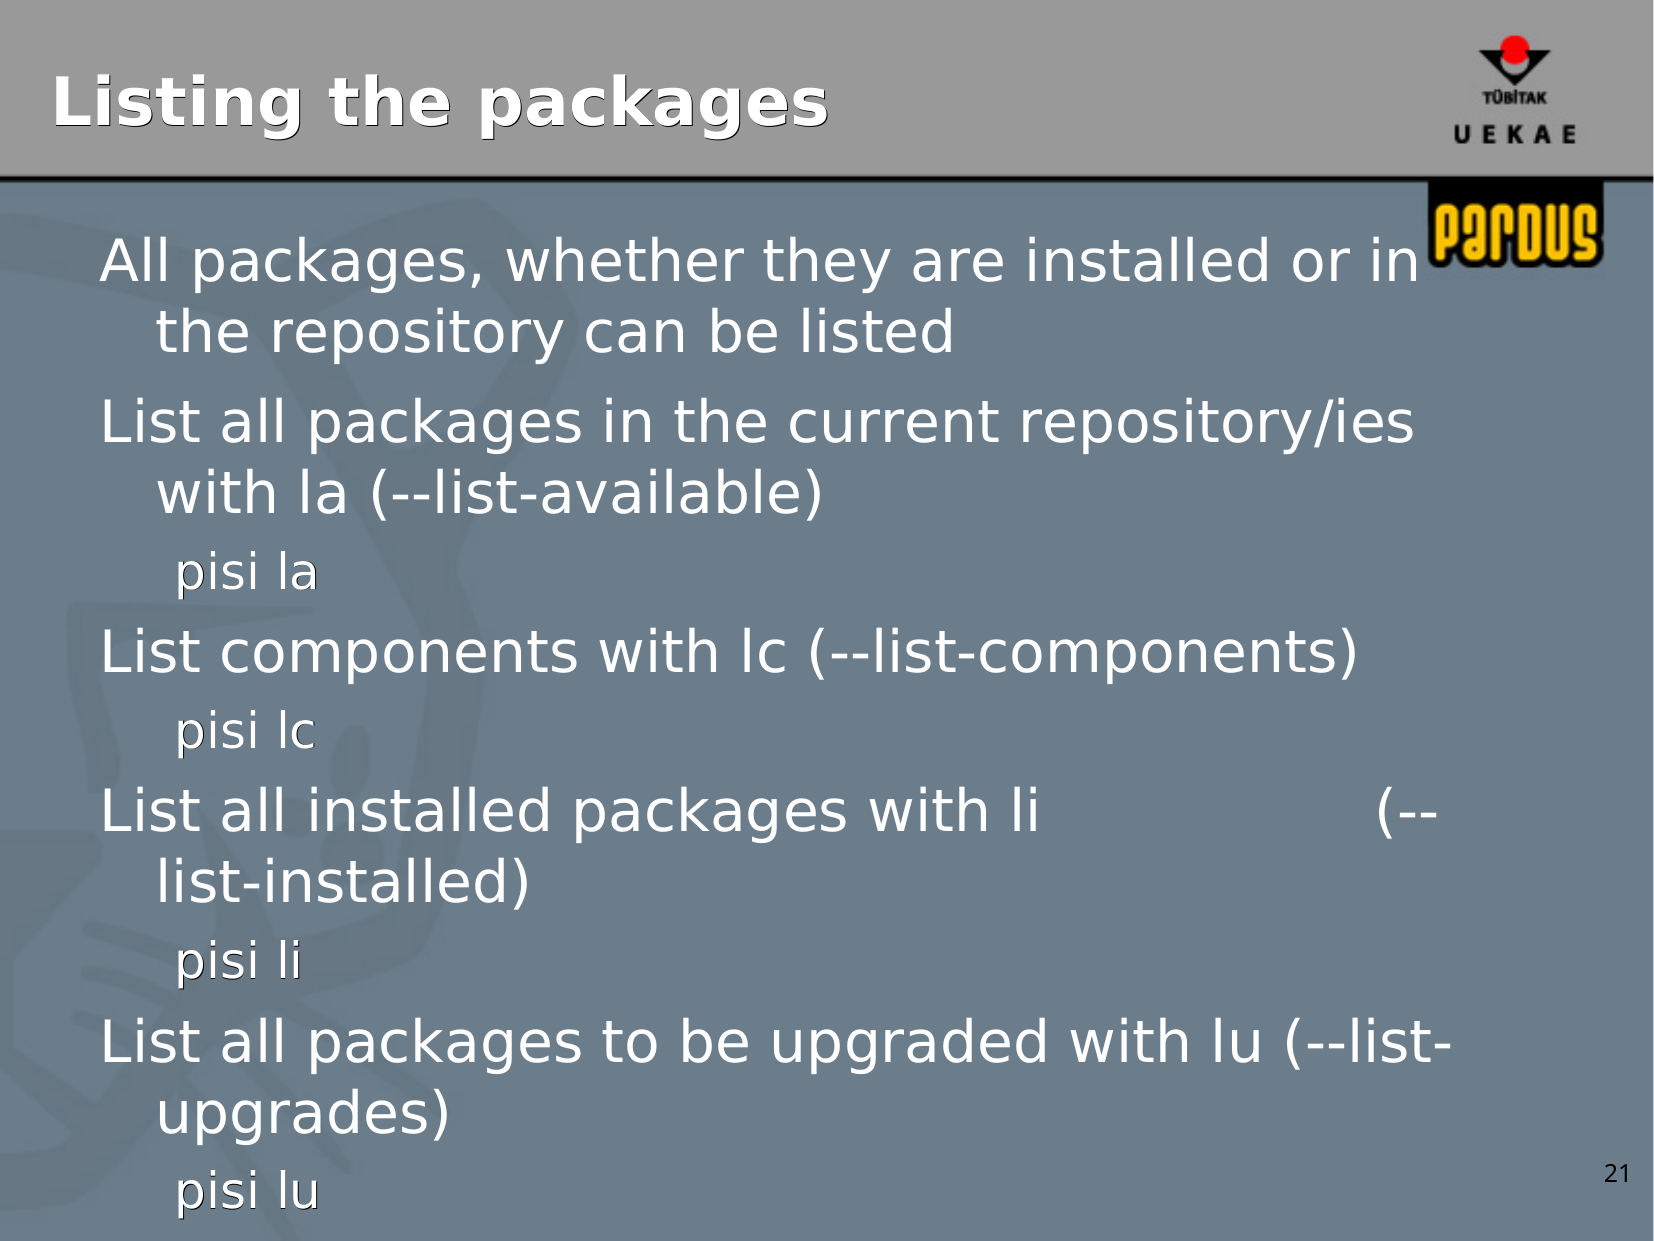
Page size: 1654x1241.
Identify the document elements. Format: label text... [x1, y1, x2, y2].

title Listing the packages [35, 43, 1449, 158]
picture [0, 0, 1654, 1241]
list All packages, whether they are installed or in the repository can be listed List all packages in the current repository/ies with la (--list-available) pisi la List components with lc (--list-components) pisi lc List all installed packages with li (--list-installed) pisi li List all packages to be upgraded with lu (--list-upgrades) pisi lu [84, 216, 1480, 1226]
